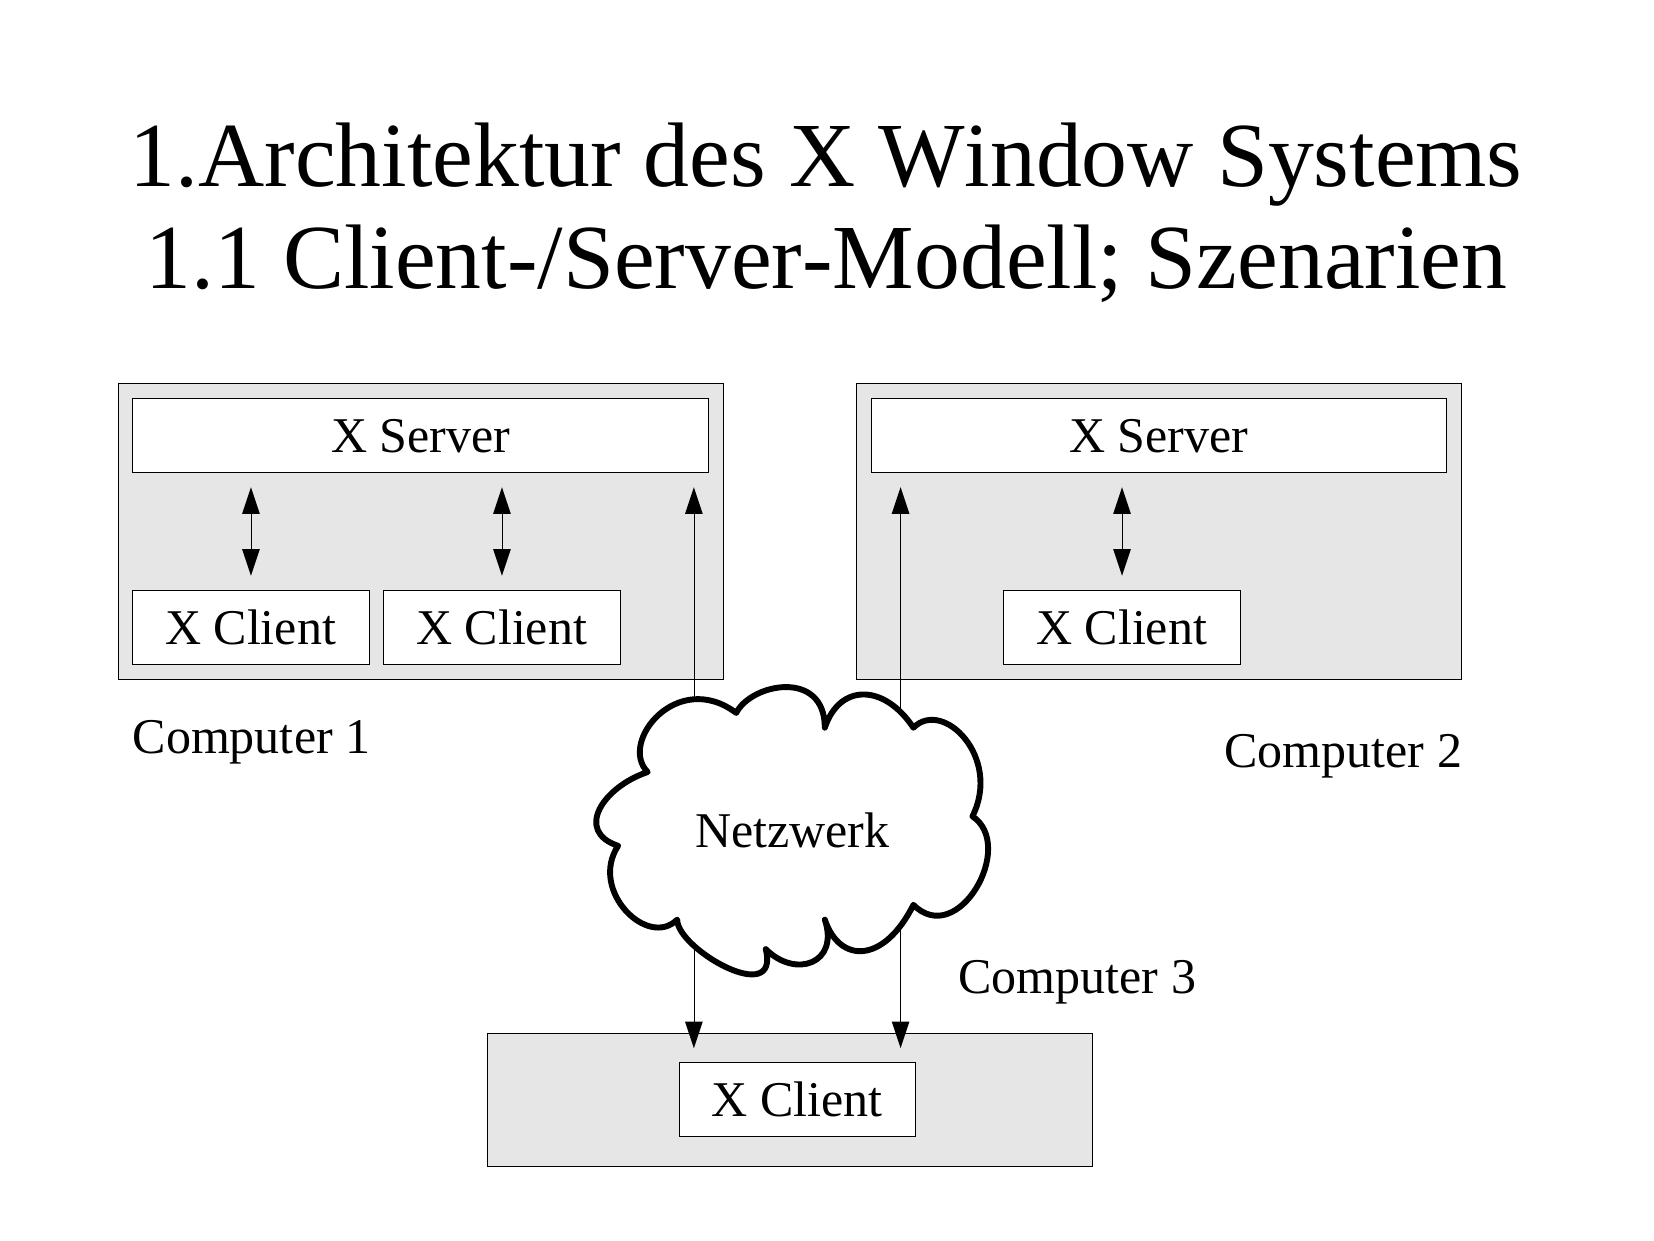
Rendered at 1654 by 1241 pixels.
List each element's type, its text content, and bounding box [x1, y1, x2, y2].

text_box X Client [679, 1062, 916, 1137]
text_box X Client [383, 590, 621, 665]
text_box [856, 383, 1462, 680]
text_box [118, 383, 724, 680]
text_box Netzwerk [596, 687, 989, 975]
text_box Computer 2 [1224, 723, 1462, 779]
title 1.Architektur des X Window Systems 1.1 Client-/Server-Modell; Szenarien [121, 102, 1534, 311]
text_box Computer 1 [132, 708, 371, 764]
text_box X Client [1003, 590, 1241, 665]
text_box Computer 3 [958, 948, 1196, 1004]
text_box [487, 1033, 1093, 1167]
text_box X Server [132, 398, 709, 473]
text_box X Server [871, 398, 1447, 473]
text_box X Client [132, 590, 370, 665]
